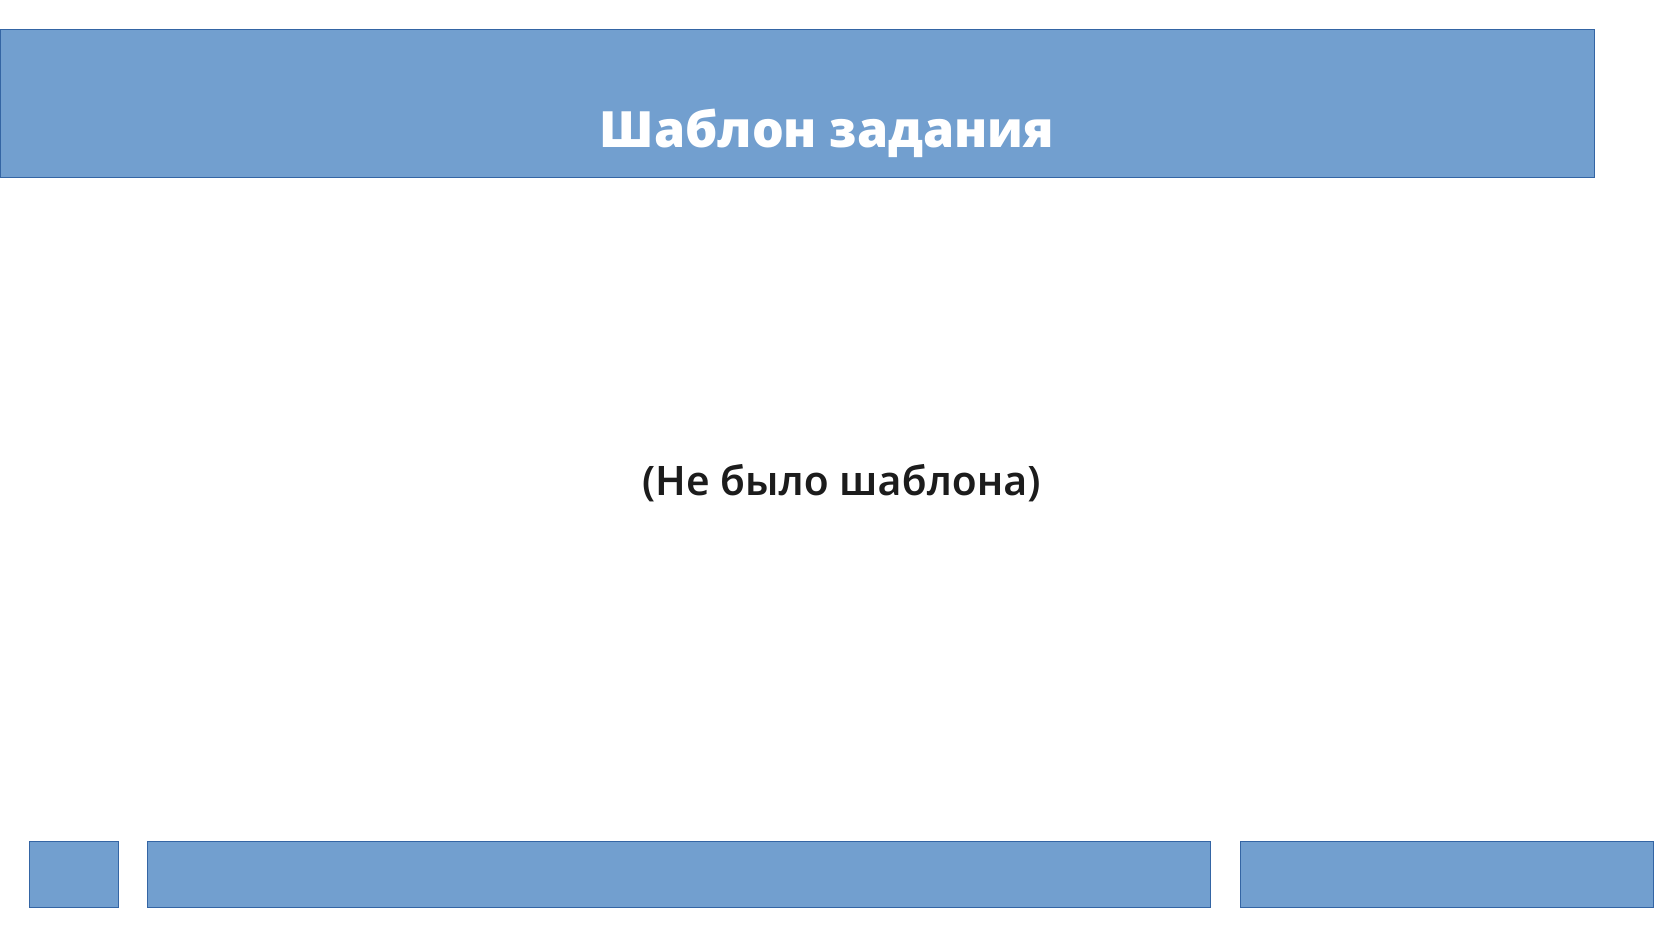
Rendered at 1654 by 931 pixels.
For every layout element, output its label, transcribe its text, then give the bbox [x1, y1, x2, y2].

list (Не было шаблона) [88, 191, 1595, 768]
title Шаблон задания [59, 44, 1595, 163]
